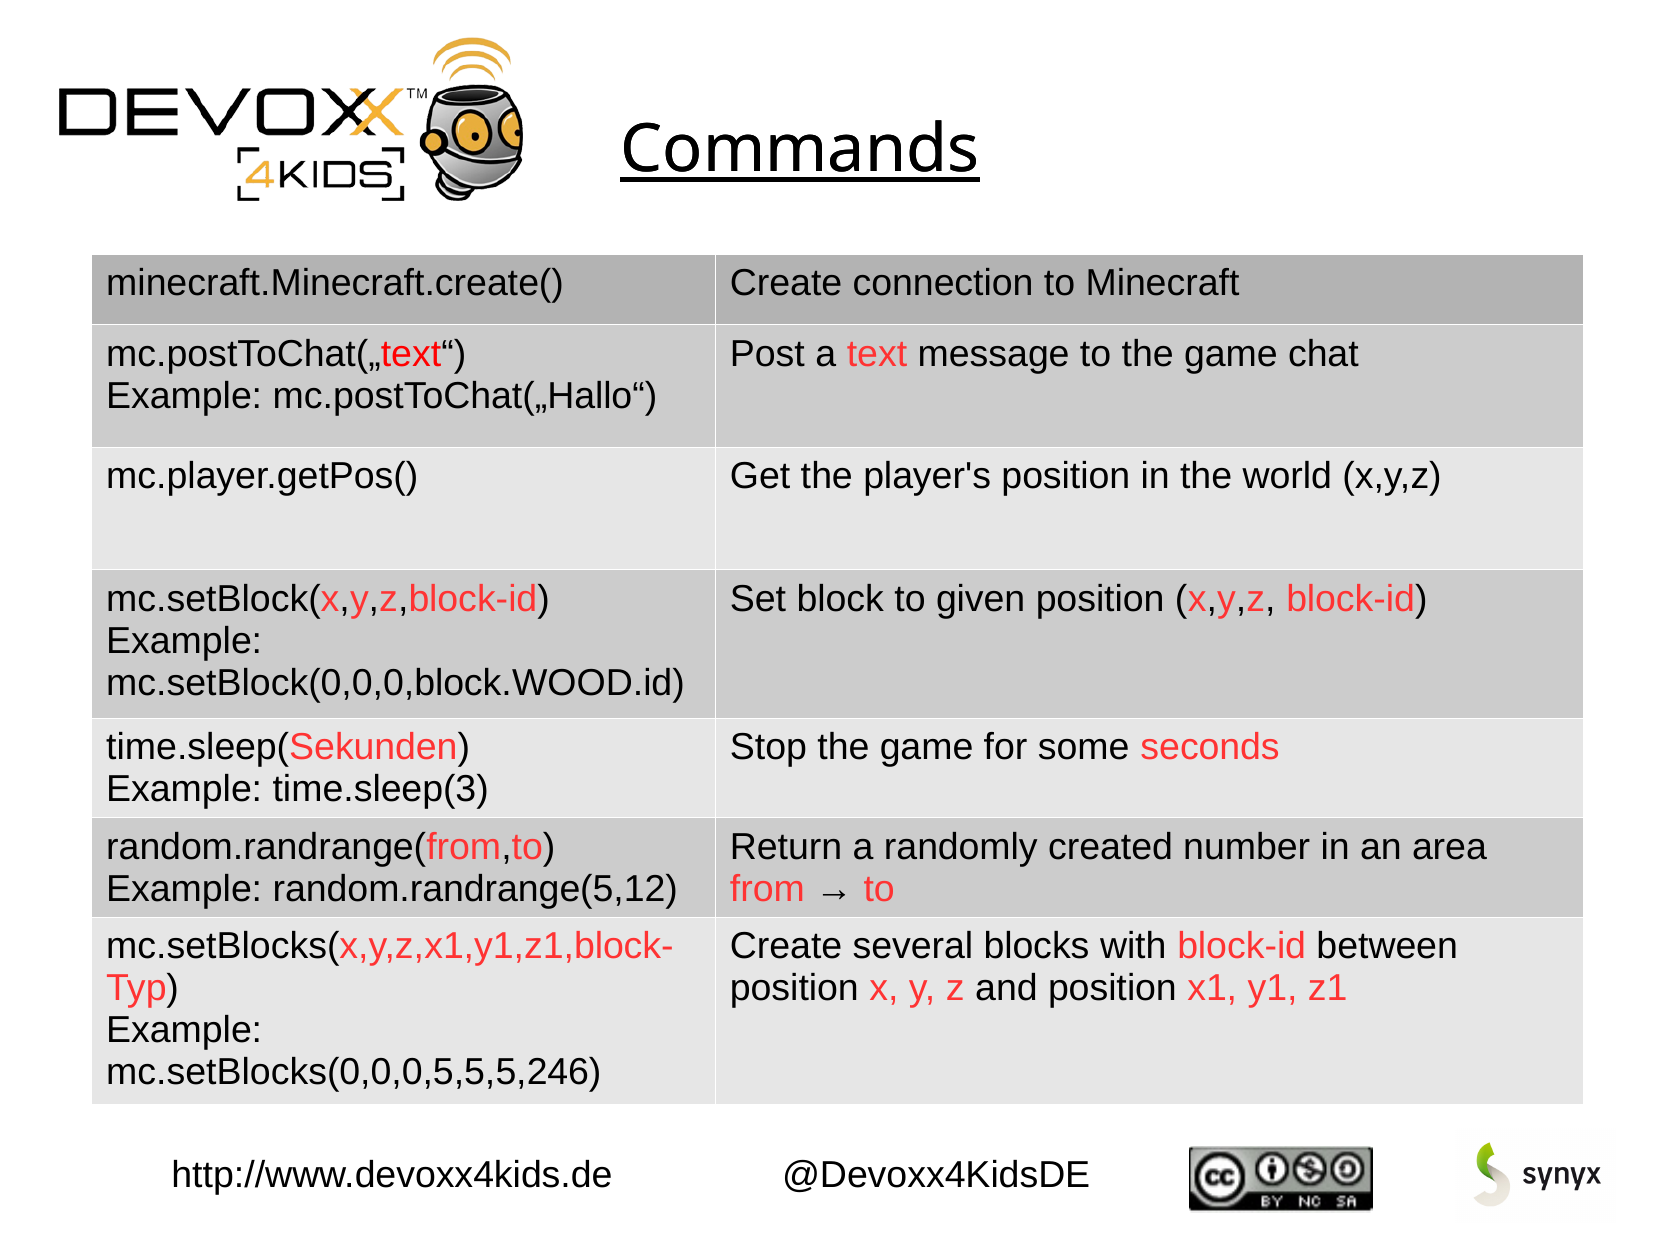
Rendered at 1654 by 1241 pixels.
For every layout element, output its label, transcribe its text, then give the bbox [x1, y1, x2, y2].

text_box Commands [605, 93, 1469, 201]
table_header minecraft.Minecraft.create() [92, 255, 715, 324]
table_cell time.sleep(Sekunden) Example: time.sleep(3) [92, 719, 715, 817]
table_cell Set block to given position (x,y,z, block-id) [716, 570, 1583, 718]
table_cell mc.setBlocks(x,y,z,x1,y1,z1,block-Typ) Example: mc.setBlocks(0,0,0,5,5,5,246) [92, 918, 715, 1104]
table_cell Return a randomly created number in an area from → to [716, 818, 1583, 917]
picture [1189, 1146, 1373, 1213]
title [82, 49, 1571, 257]
table_cell mc.setBlock(x,y,z,block-id) Example: mc.setBlock(0,0,0,block.WOOD.id) [92, 570, 715, 718]
table_cell mc.postToChat(„text“) Example: mc.postToChat(„Hallo“) [92, 325, 715, 447]
table_cell Post a text message to the game chat [716, 325, 1583, 447]
picture [1455, 1128, 1616, 1223]
table_cell mc.player.getPos() [92, 448, 715, 569]
table_cell random.randrange(from,to) Example: random.randrange(5,12) [92, 818, 715, 917]
table_cell Stop the game for some seconds [716, 719, 1583, 817]
picture [59, 37, 523, 201]
table_cell Create several blocks with block-id between position x, y, z and position x1, y1, z1 [716, 918, 1583, 1104]
table_header Create connection to Minecraft [716, 255, 1583, 324]
table_cell Get the player's position in the world (x,y,z) [716, 448, 1583, 569]
